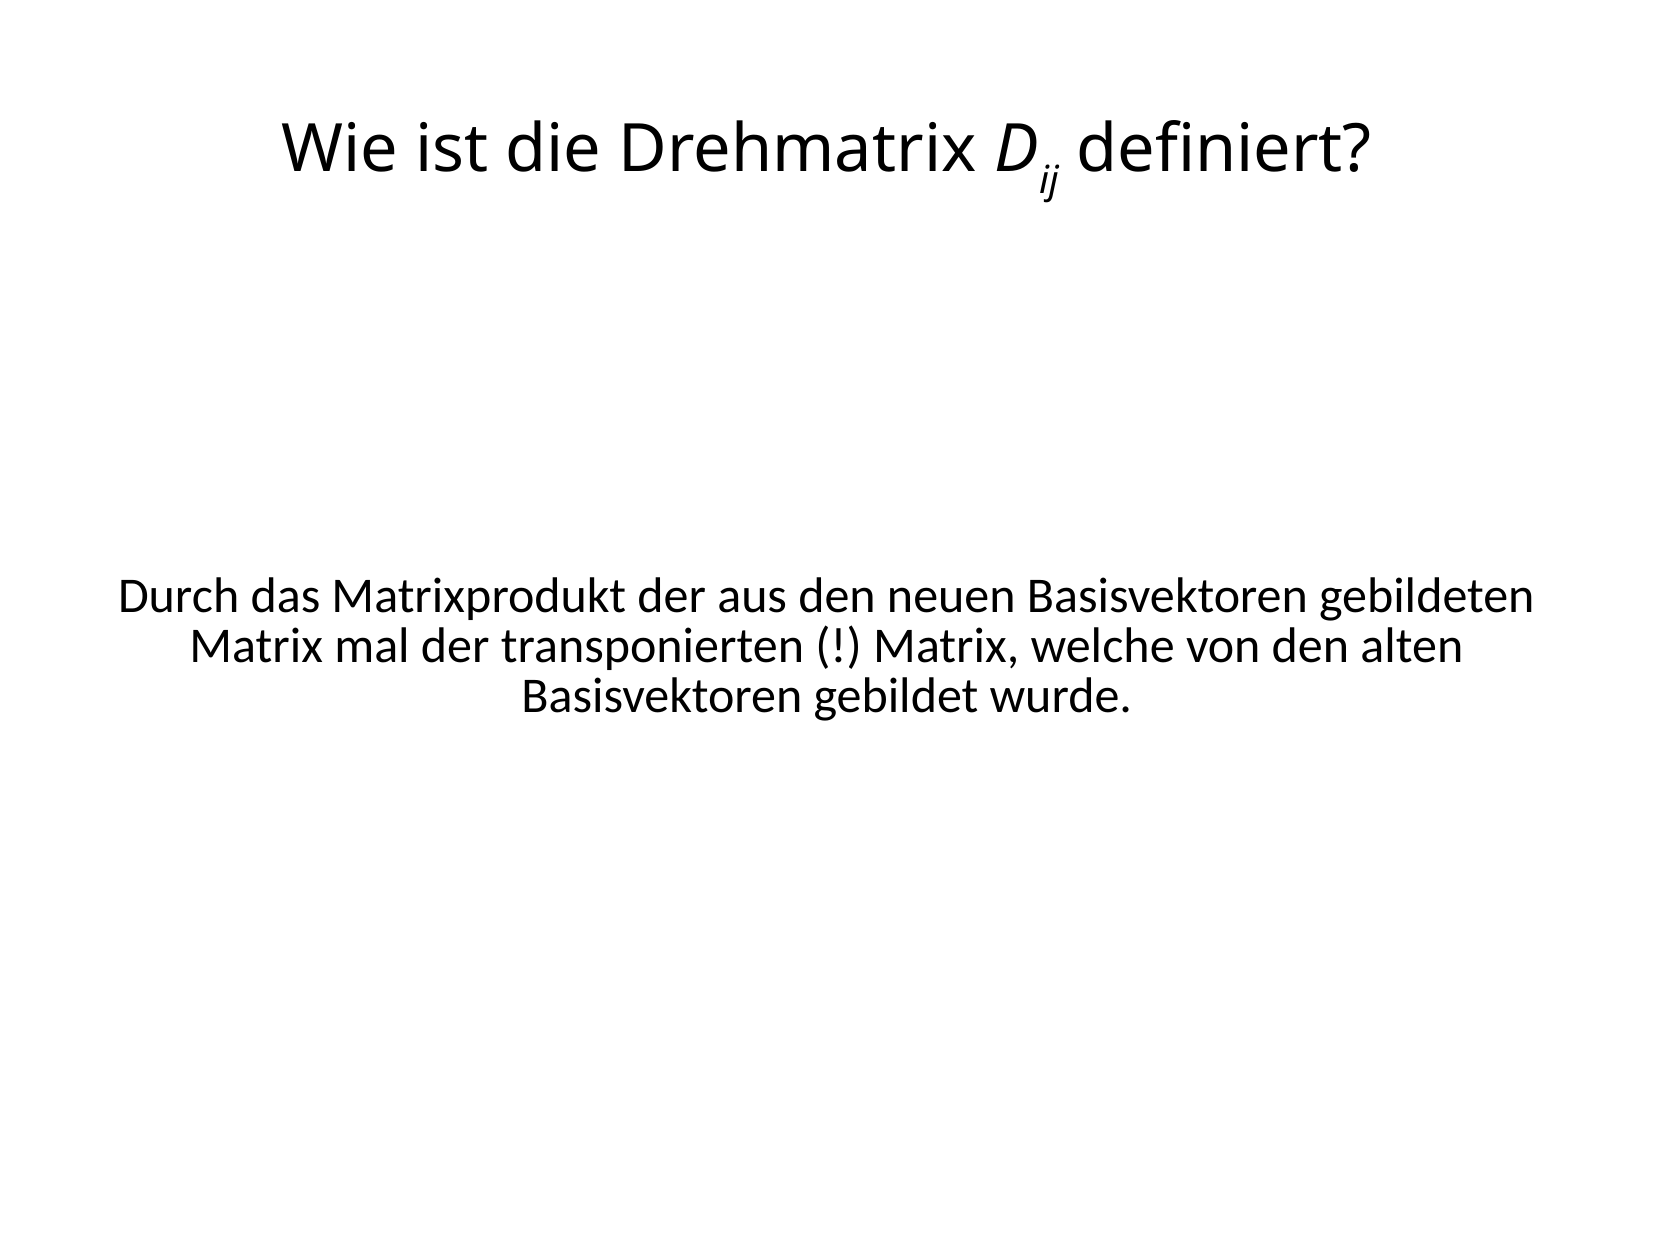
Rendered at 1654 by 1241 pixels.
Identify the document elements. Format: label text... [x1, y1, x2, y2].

subtitle Durch das Matrixprodukt der aus den neuen Basisvektoren gebildeten Matrix mal der transponierten (!) Matrix, welche von den alten Basisvektoren gebildet wurde. [82, 290, 1571, 1010]
title Wie ist die Drehmatrix Dij definiert? [82, 49, 1571, 257]
